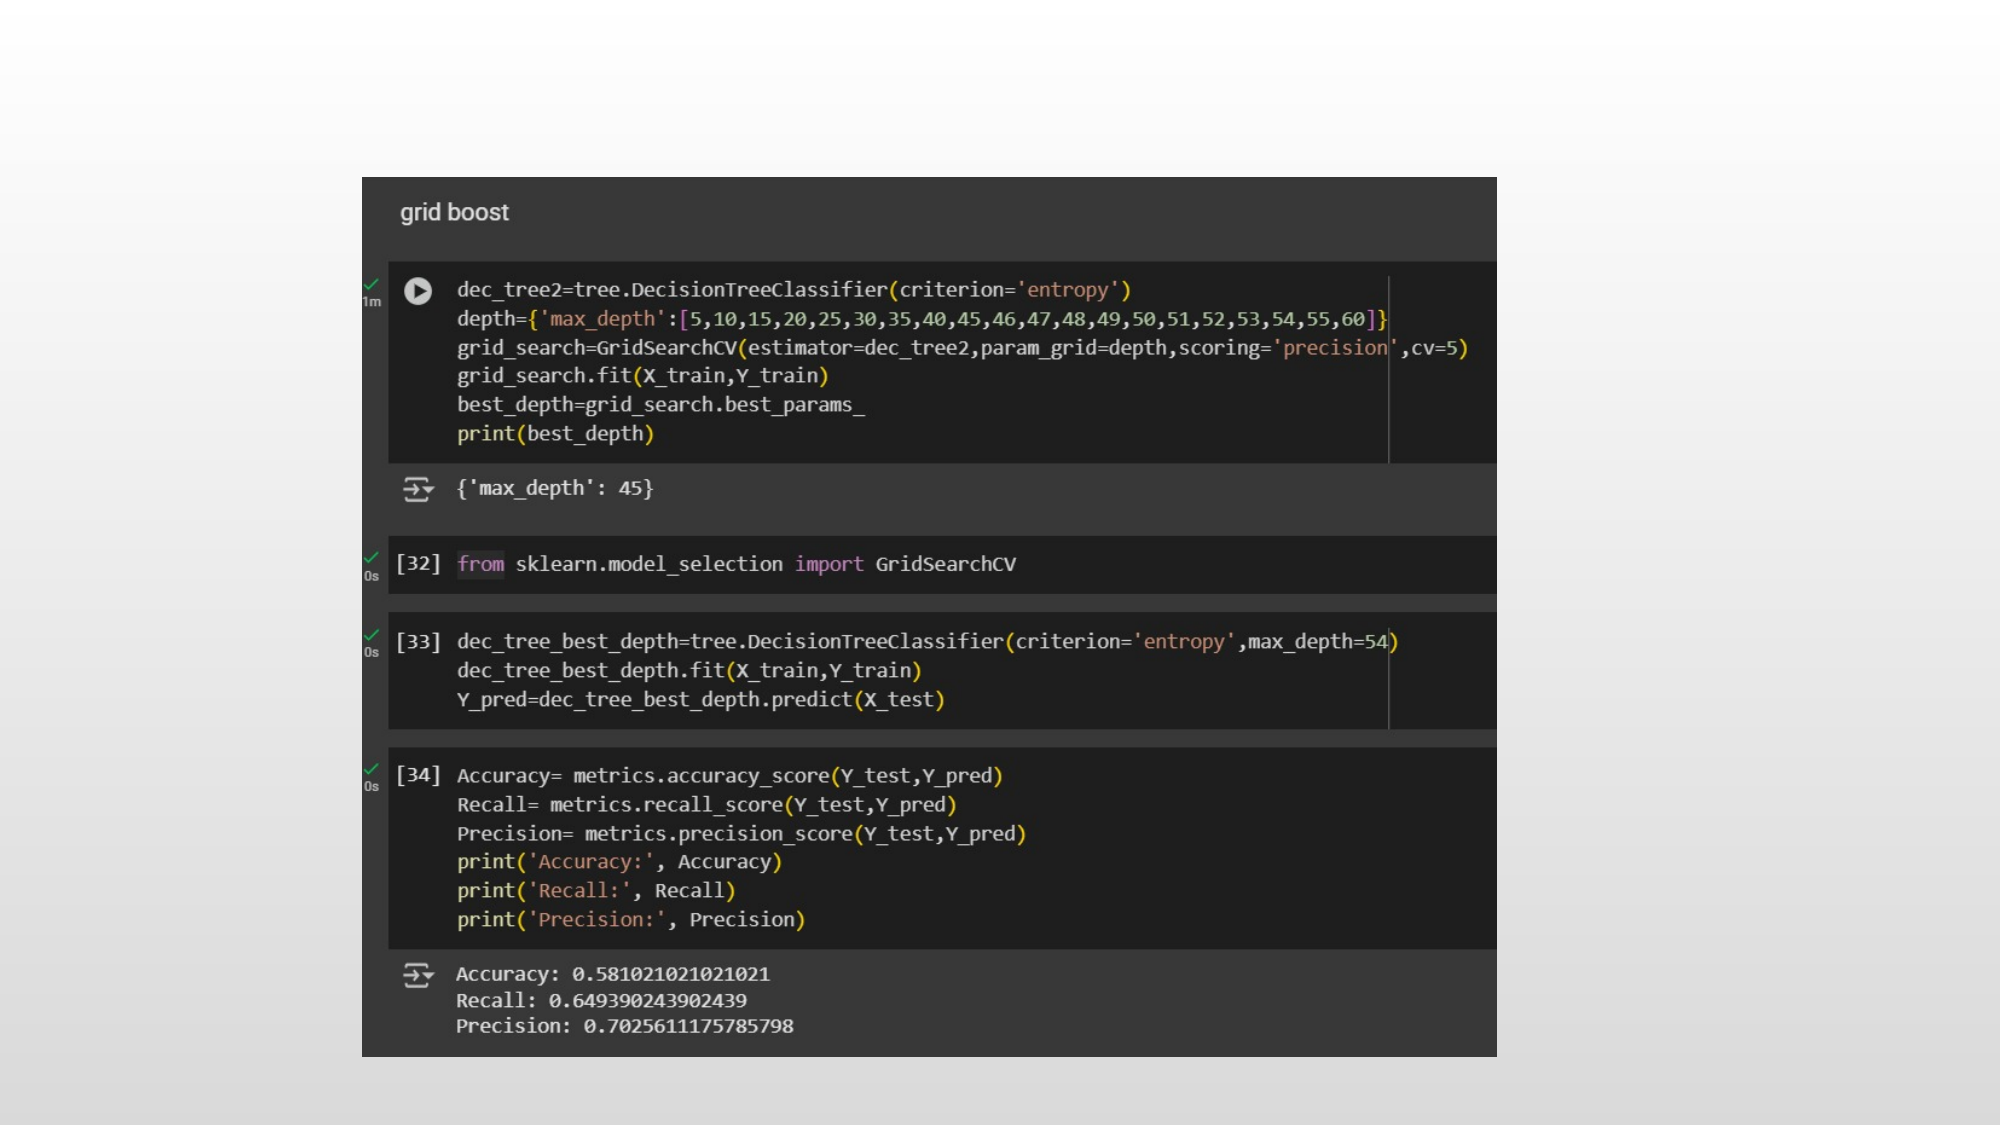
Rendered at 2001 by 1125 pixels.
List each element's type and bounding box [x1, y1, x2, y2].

picture [362, 177, 1497, 1058]
